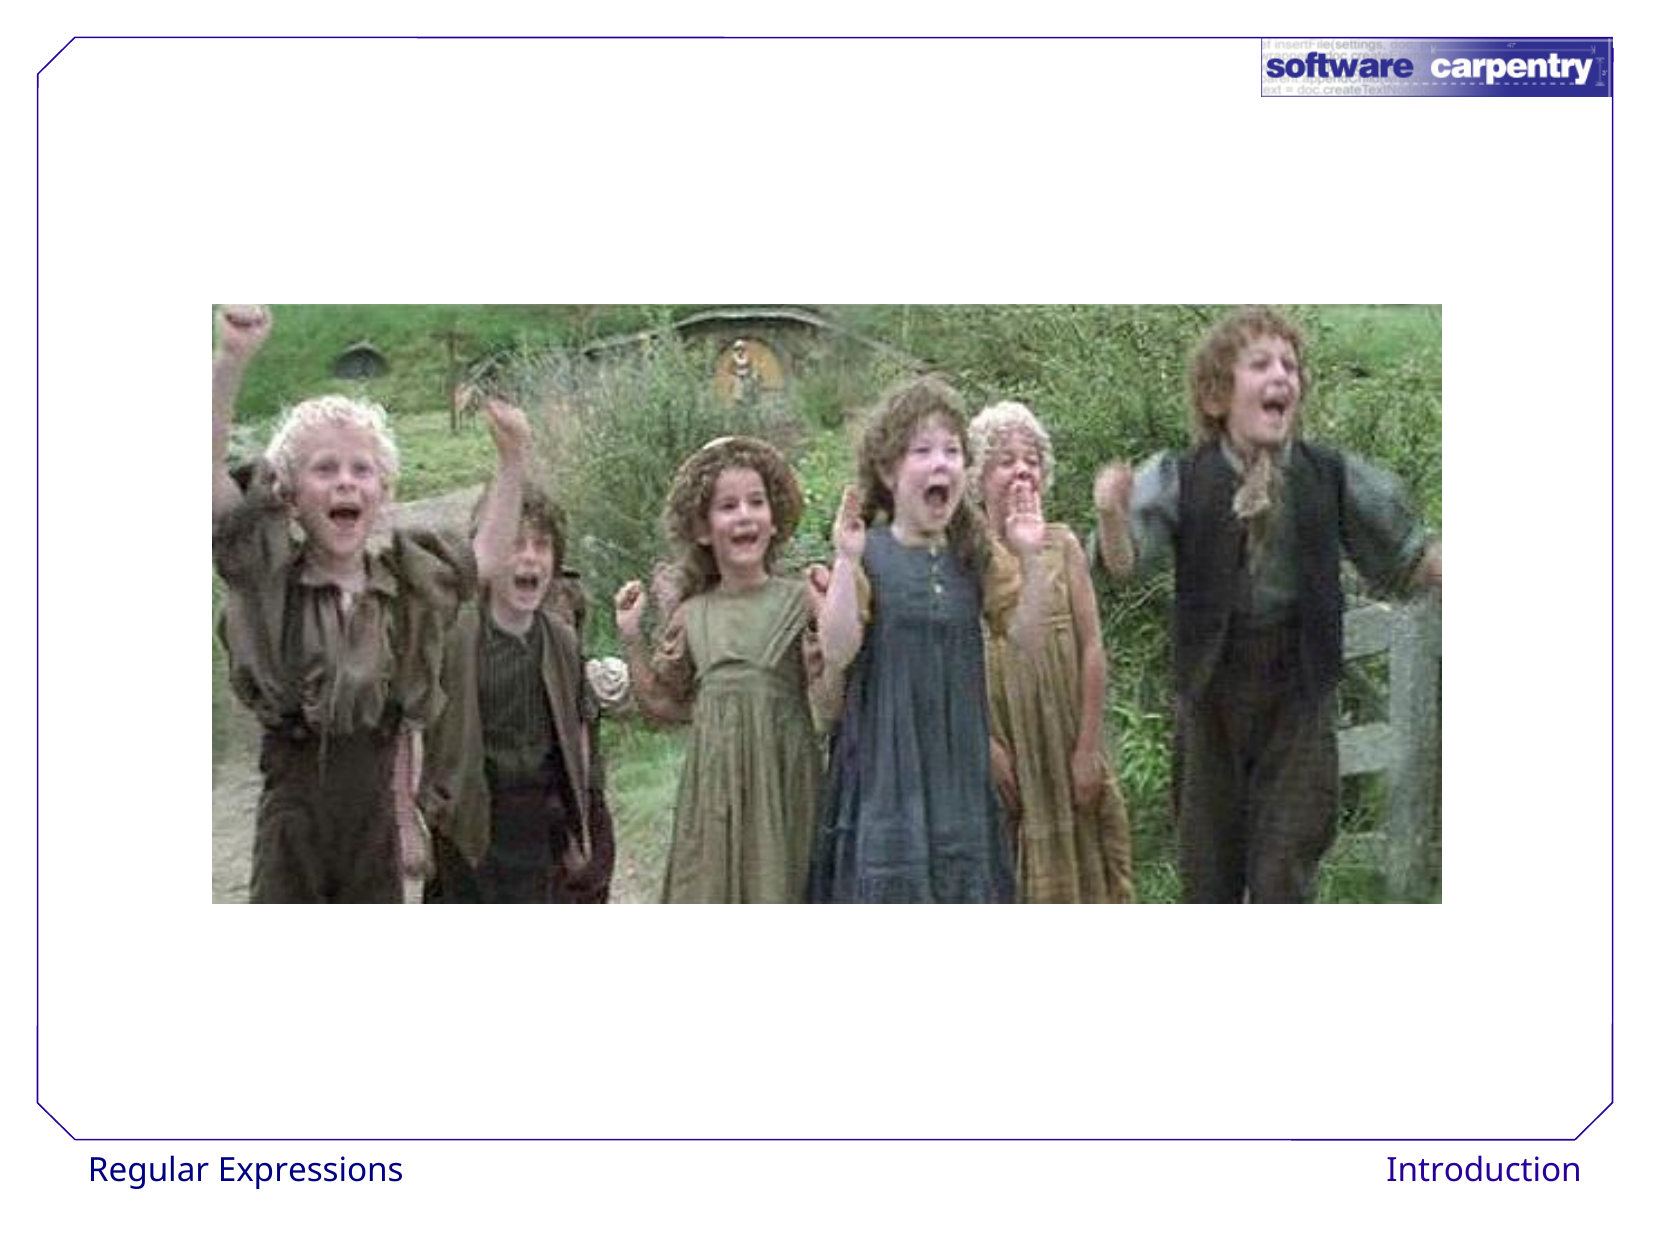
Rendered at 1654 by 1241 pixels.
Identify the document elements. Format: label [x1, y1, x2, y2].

picture [212, 304, 1442, 904]
picture [1261, 39, 1613, 97]
